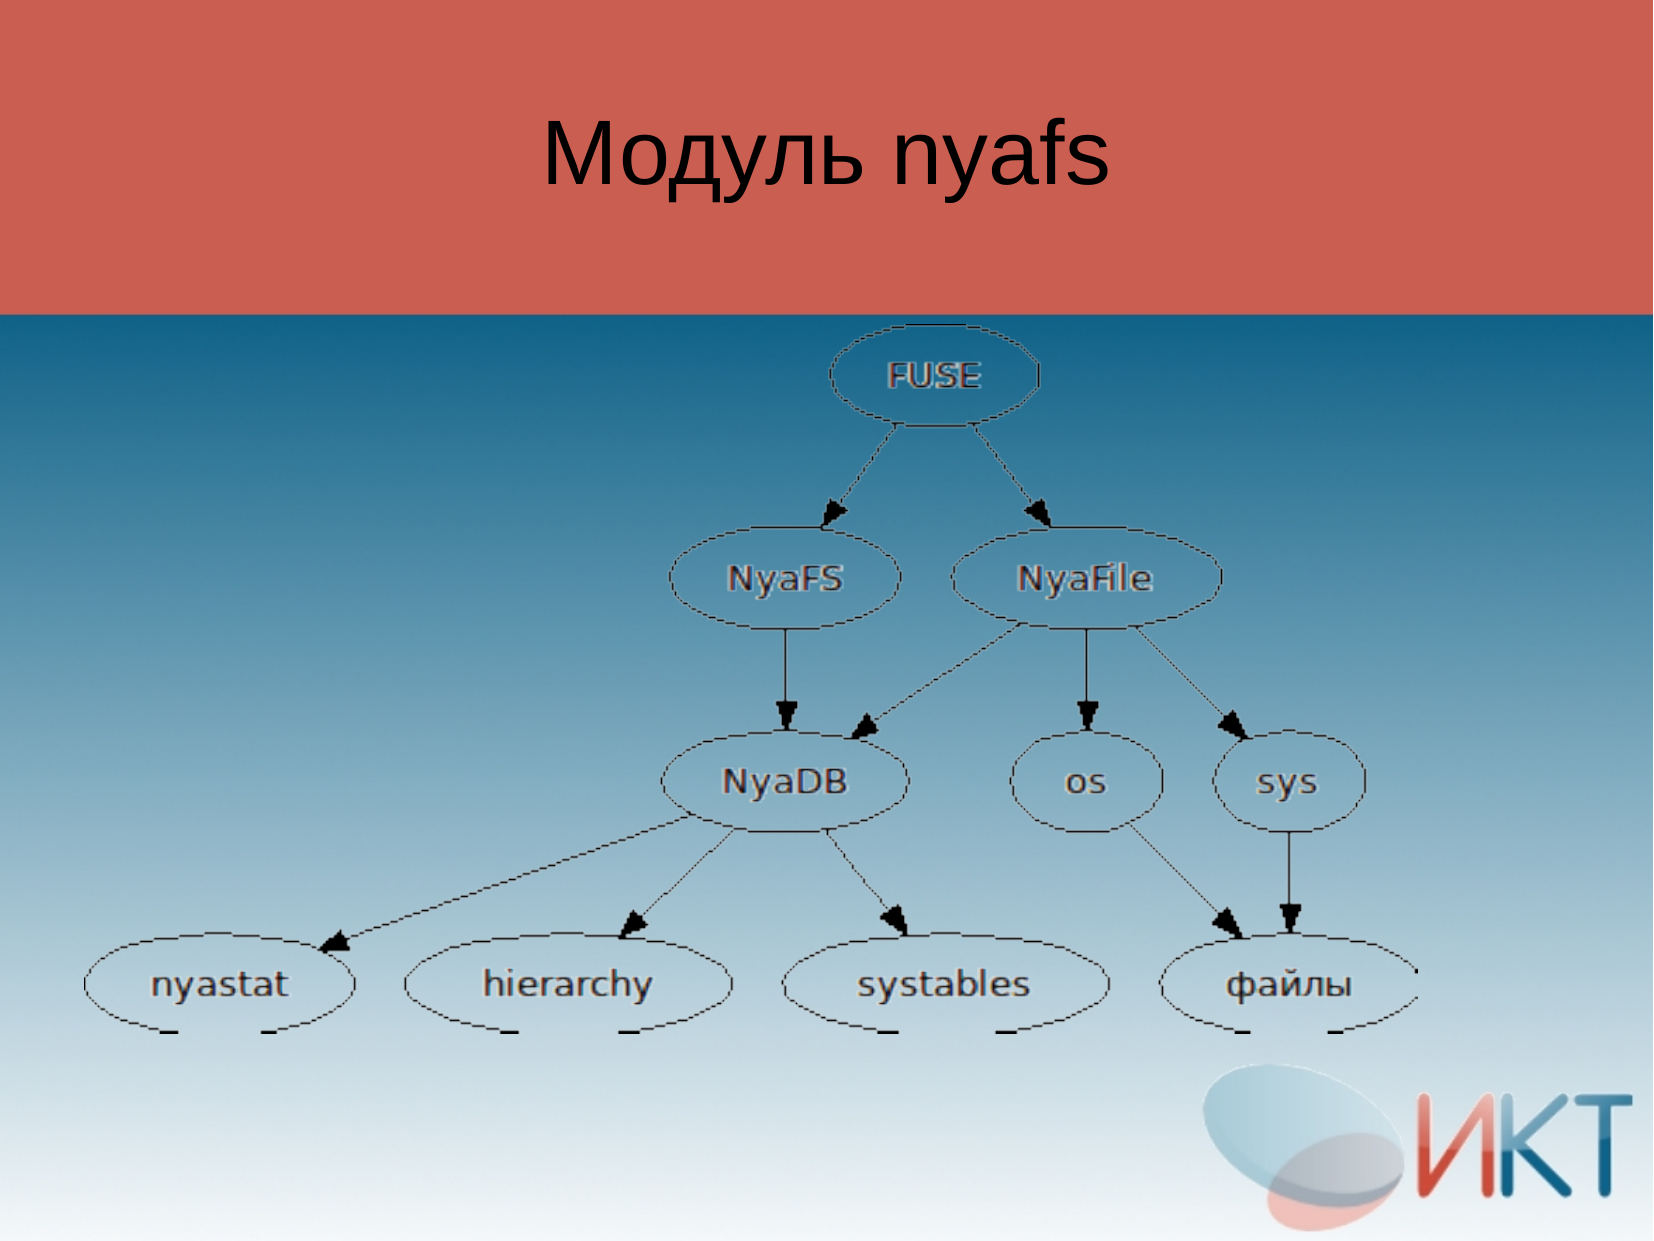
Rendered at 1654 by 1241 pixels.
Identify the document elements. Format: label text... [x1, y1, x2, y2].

picture [0, 0, 1653, 1241]
title Модуль nyafs [82, 49, 1571, 257]
